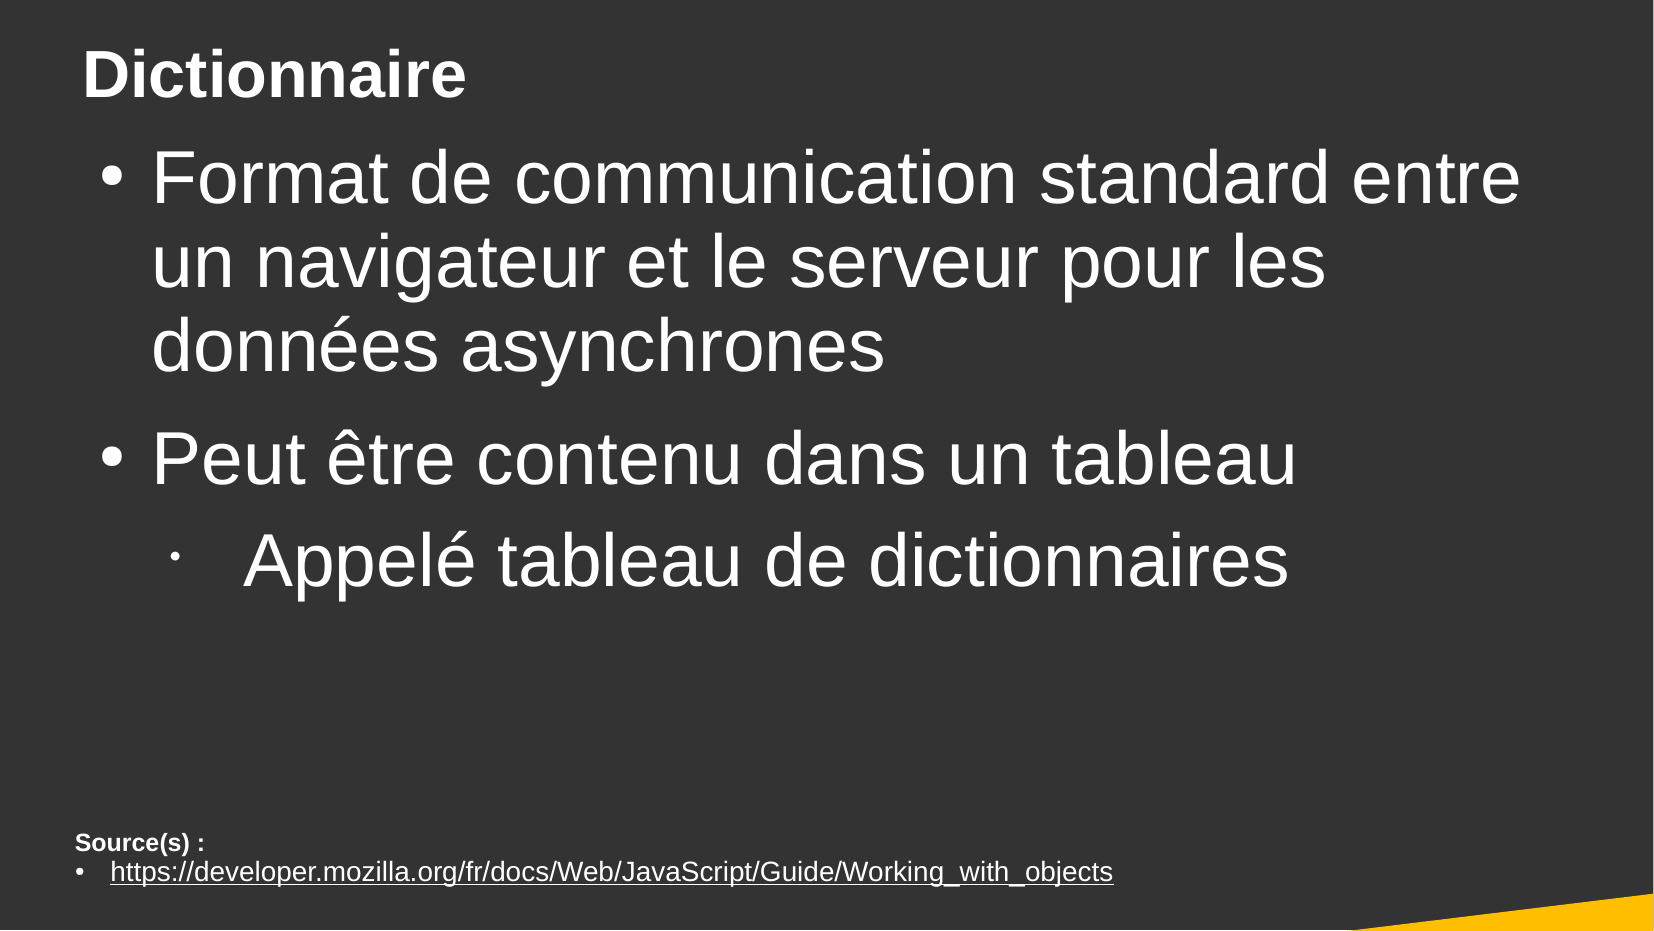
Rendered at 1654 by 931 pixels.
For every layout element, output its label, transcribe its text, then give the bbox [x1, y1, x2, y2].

list Format de communication standard entre un navigateur et le serveur pour les données asynchrones Peut être contenu dans un tableau Appelé tableau de dictionnaires [80, 135, 1620, 650]
text_box [1347, 893, 1654, 931]
text_box Source(s) : https://developer.mozilla.org/fr/docs/Web/JavaScript/Guide/Working_with_objects [60, 821, 1583, 920]
title Dictionnaire [82, 37, 1571, 114]
